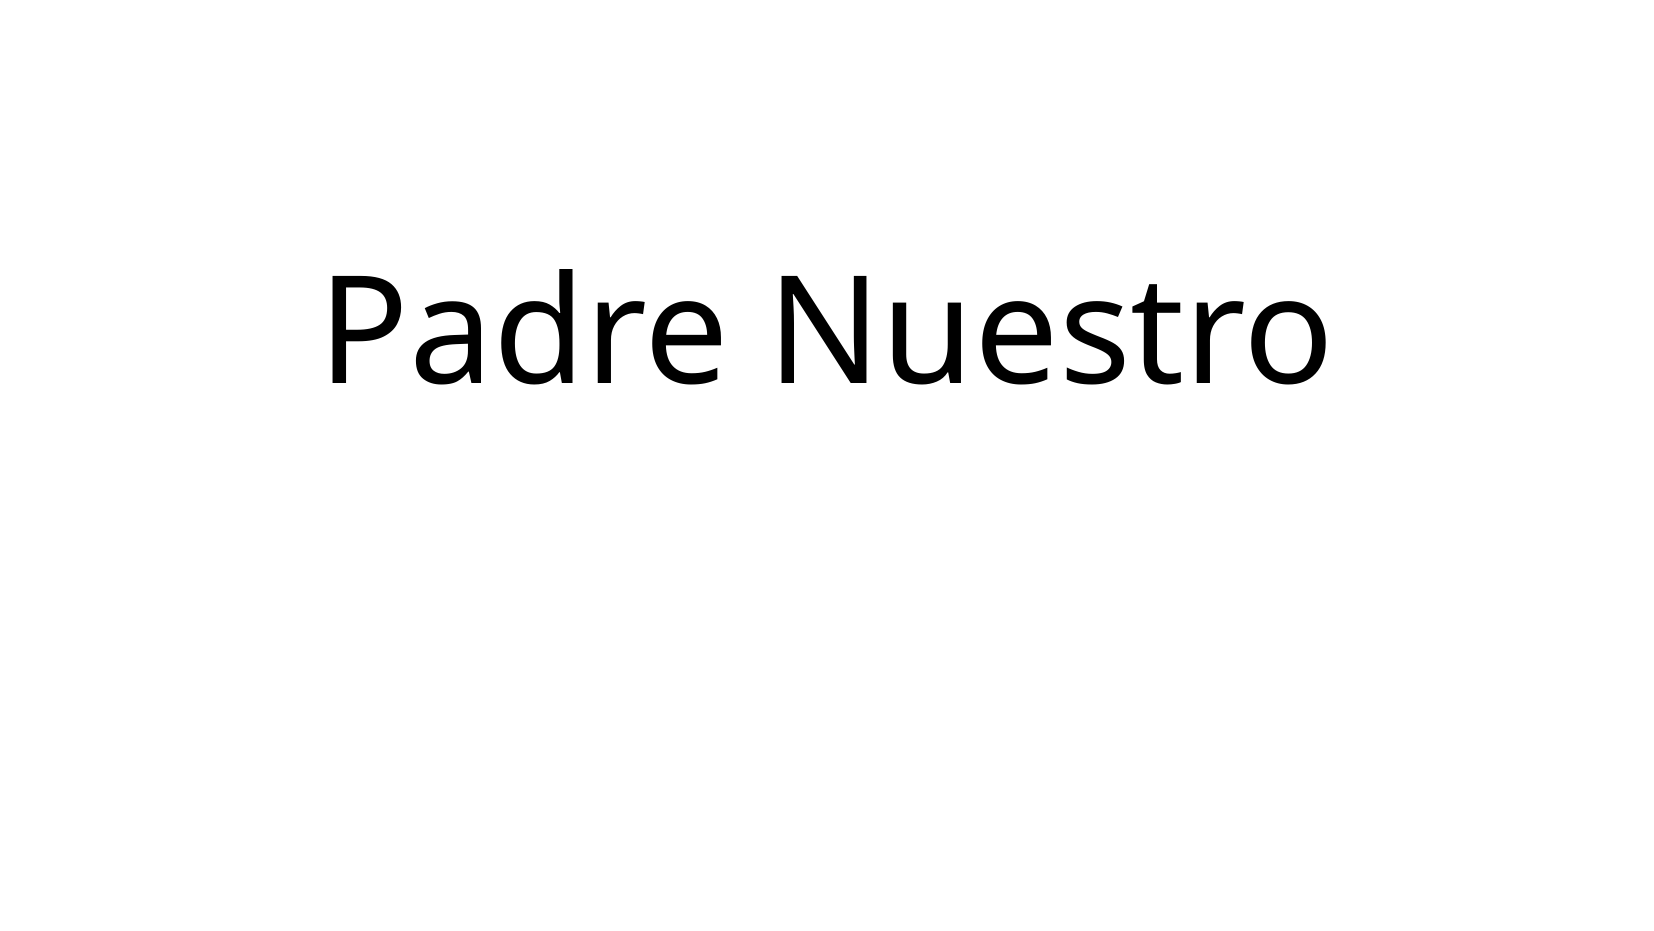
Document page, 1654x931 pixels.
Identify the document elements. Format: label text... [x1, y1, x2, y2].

title Padre Nuestro [0, 219, 1654, 432]
